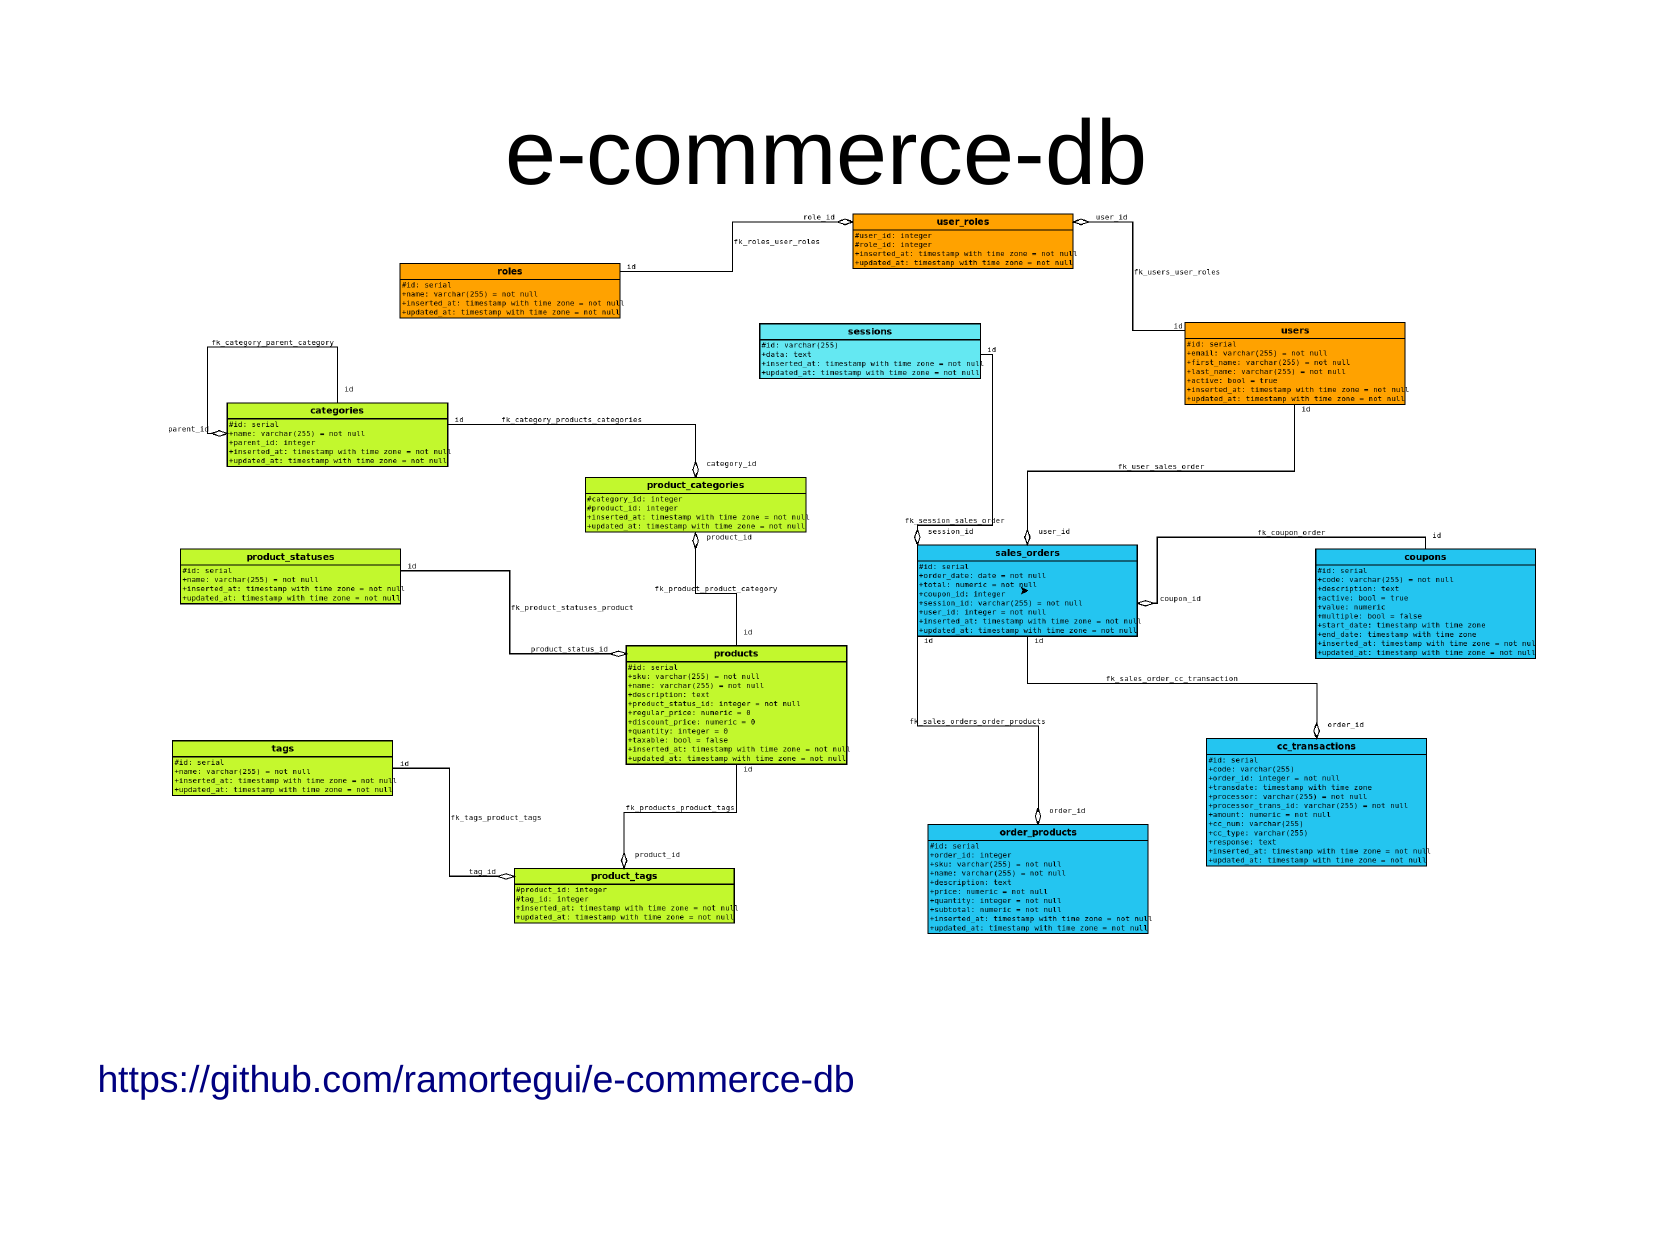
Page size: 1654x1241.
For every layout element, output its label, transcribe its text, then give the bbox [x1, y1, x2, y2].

picture [169, 212, 1536, 934]
title e-commerce-db [82, 49, 1571, 257]
text_box https://github.com/ramortegui/e-commerce-db [82, 1051, 886, 1108]
